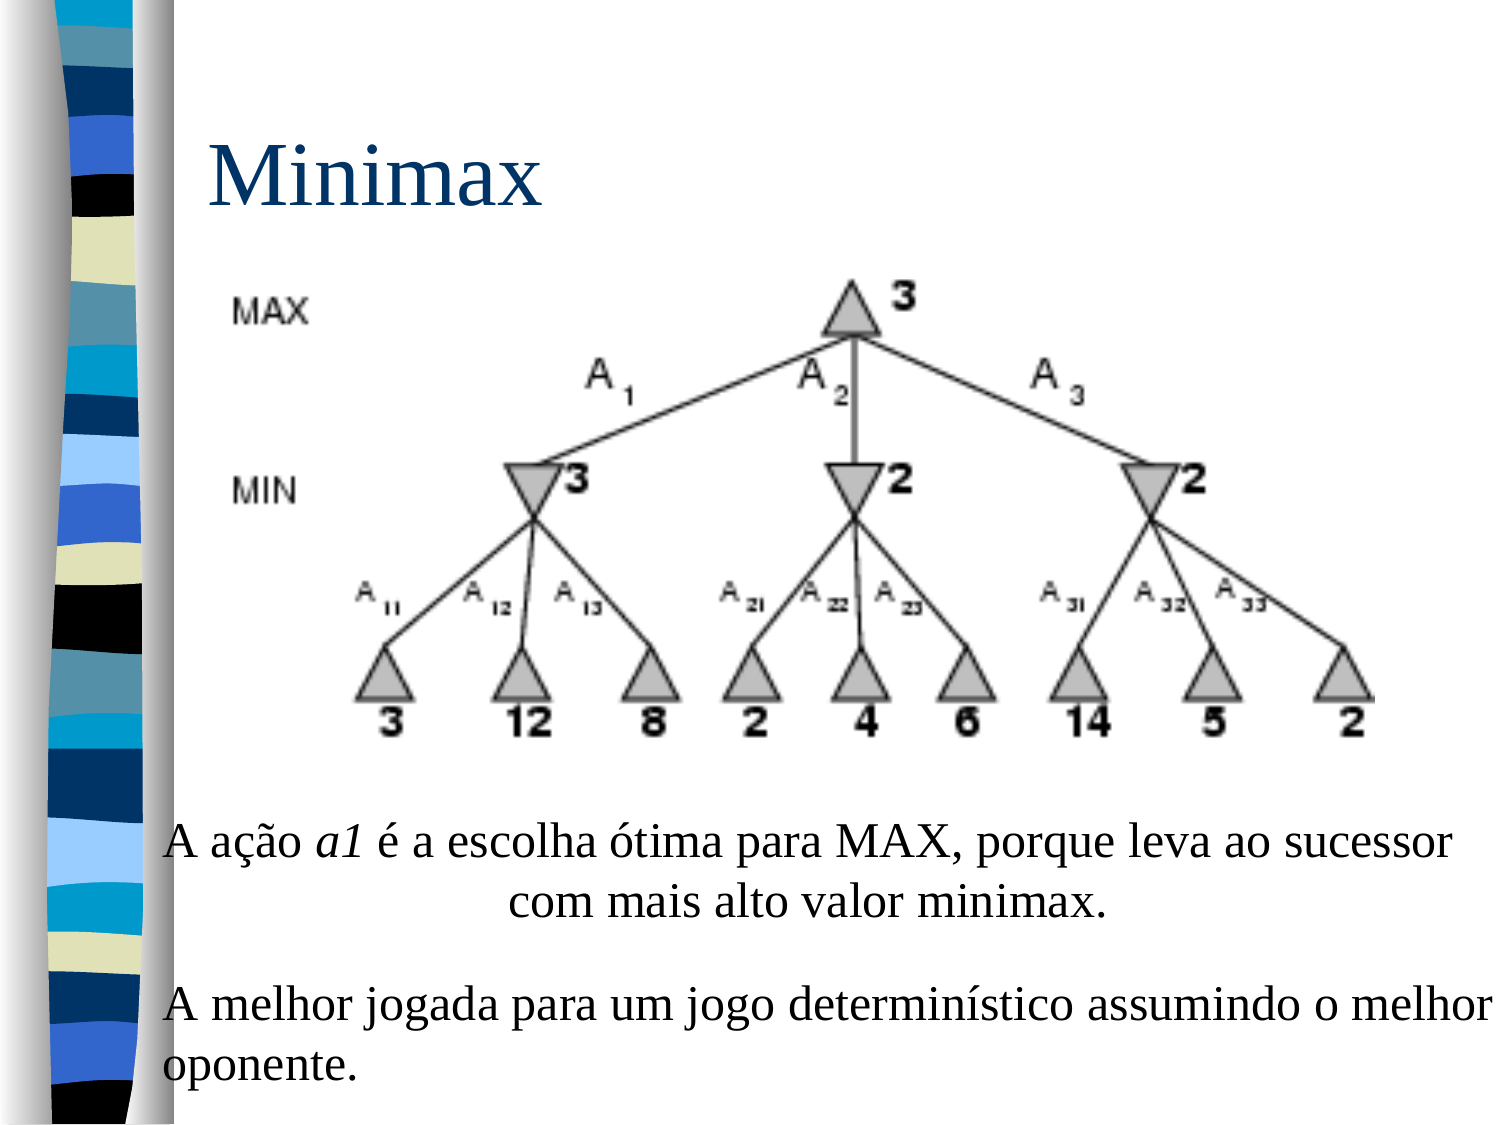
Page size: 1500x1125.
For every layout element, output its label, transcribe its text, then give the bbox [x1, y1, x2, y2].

picture [225, 278, 1375, 765]
text_box A melhor jogada para um jogo determinístico assumindo o melhor oponente. [148, 962, 1500, 1098]
title Minimax [192, 74, 1468, 263]
text_box A ação a1 é a escolha ótima para MAX, porque leva ao sucessor com mais alto valor minimax. [147, 799, 1469, 936]
